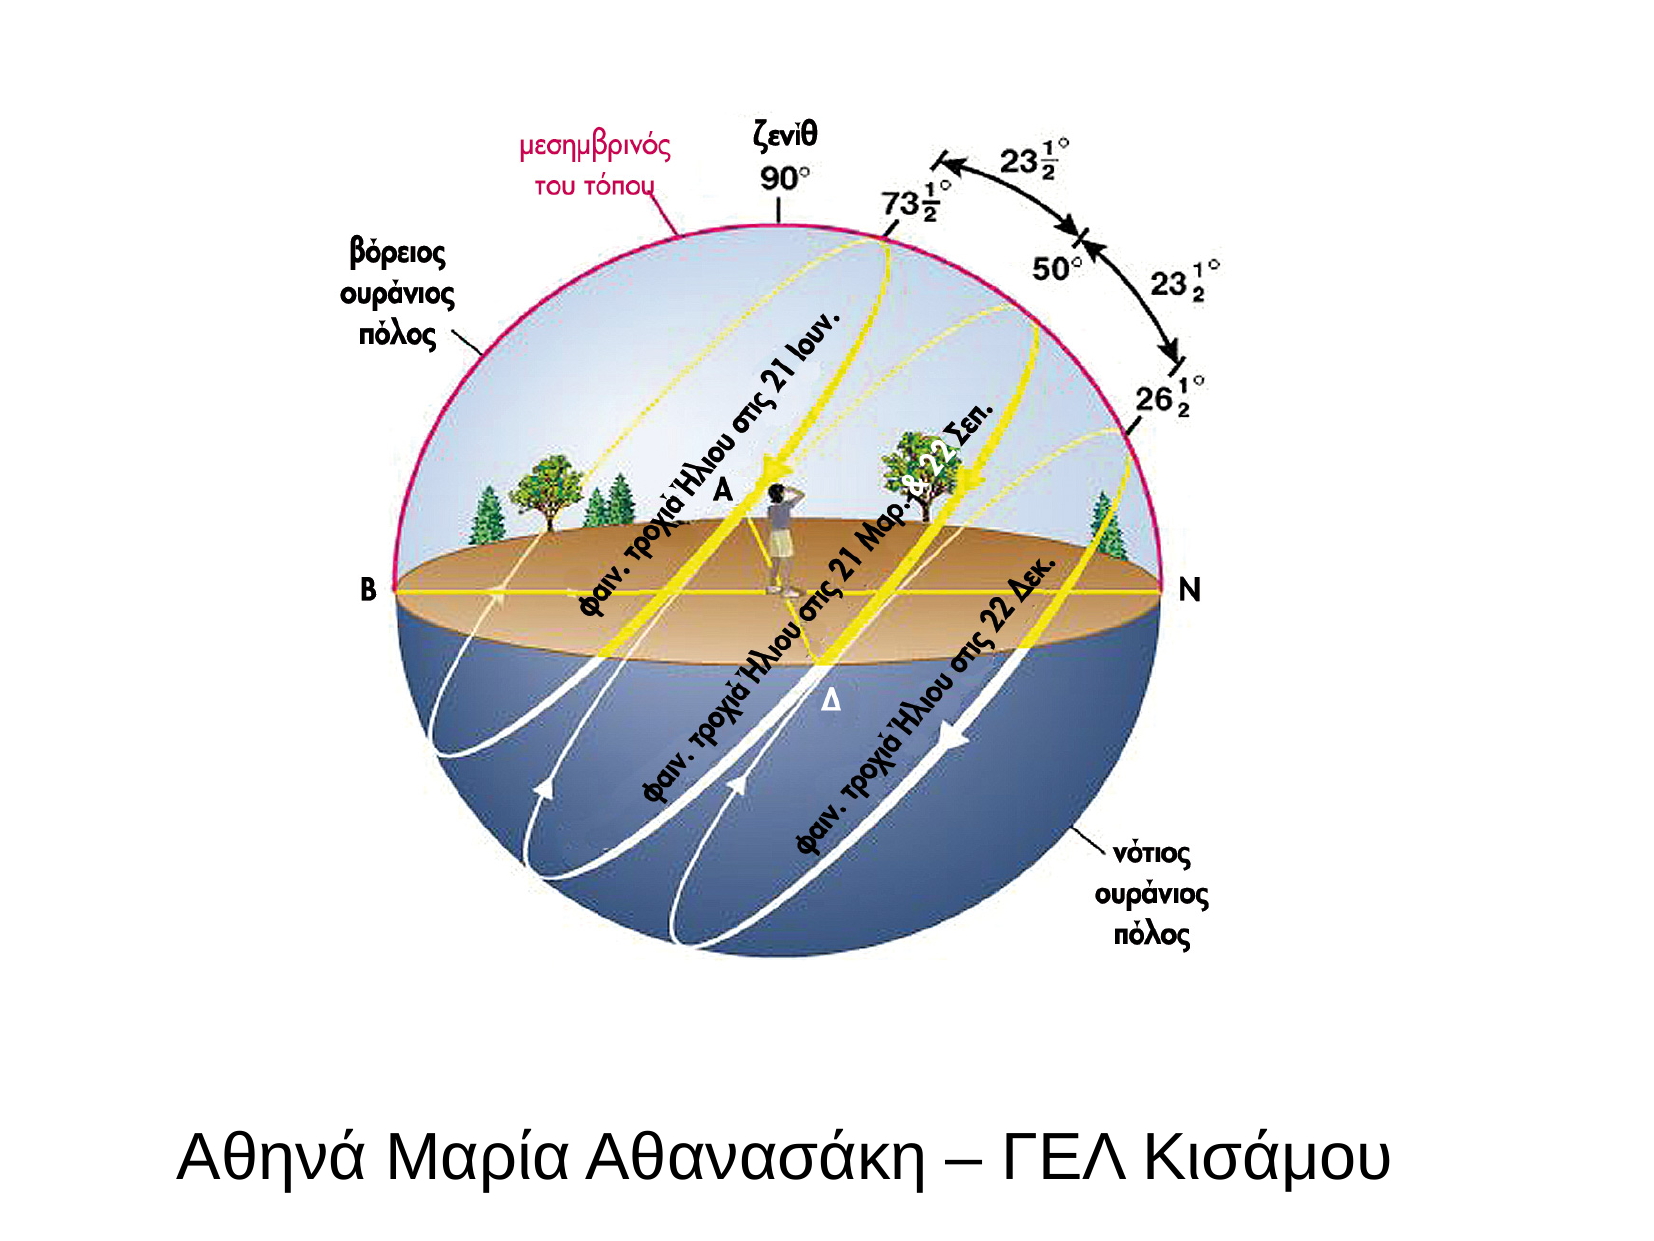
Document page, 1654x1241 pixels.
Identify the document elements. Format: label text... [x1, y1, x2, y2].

picture [318, 94, 1241, 969]
list Αθηνά Μαρία Αθανασάκη – ΓΕΛ Κισάμου [105, 1118, 1607, 1194]
